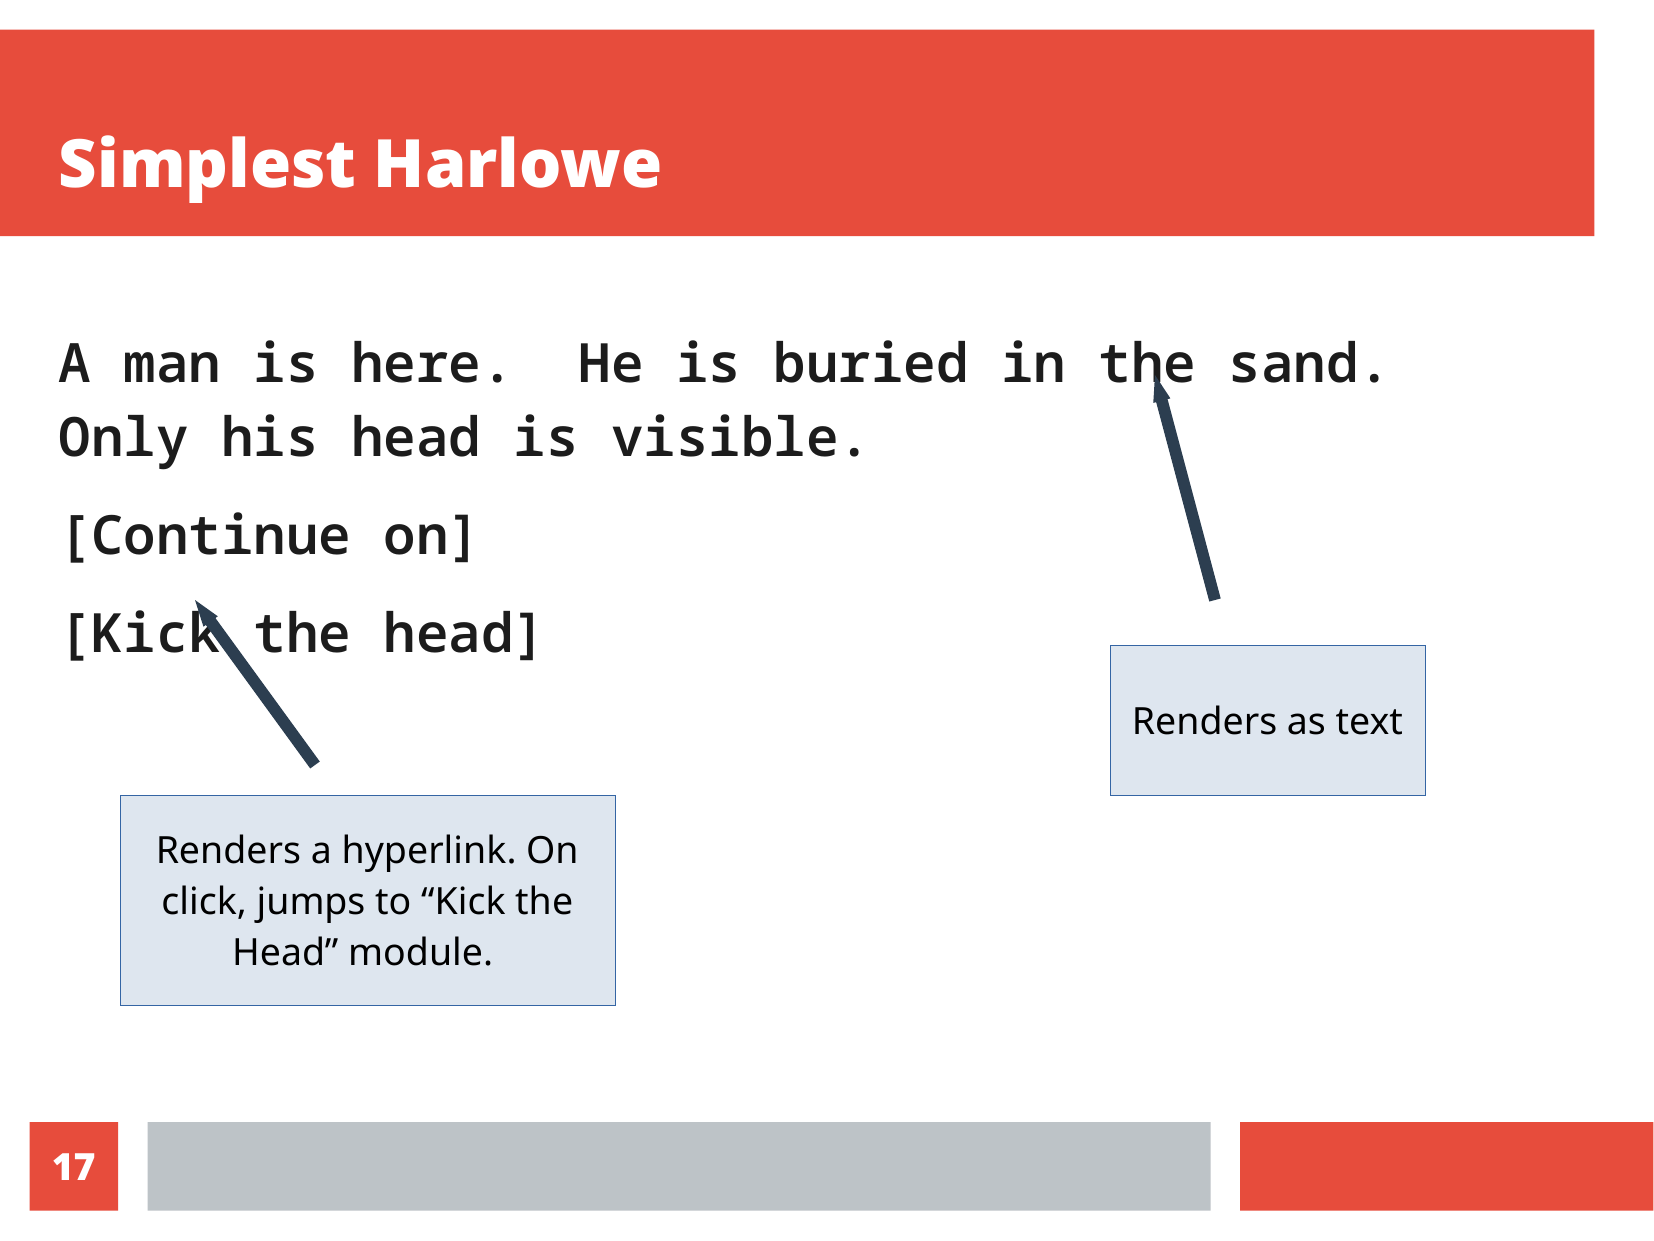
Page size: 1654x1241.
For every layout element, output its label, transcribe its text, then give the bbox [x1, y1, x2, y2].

title Simplest Harlowe [59, 59, 1595, 207]
text_box Renders a hyperlink. On click, jumps to “Kick the Head” module. [120, 795, 616, 1006]
text_box Renders as text [1110, 645, 1426, 796]
list A man is here. He is buried in the sand. Only his head is visible. [Continue on] [Kick the head] [59, 324, 1565, 1093]
